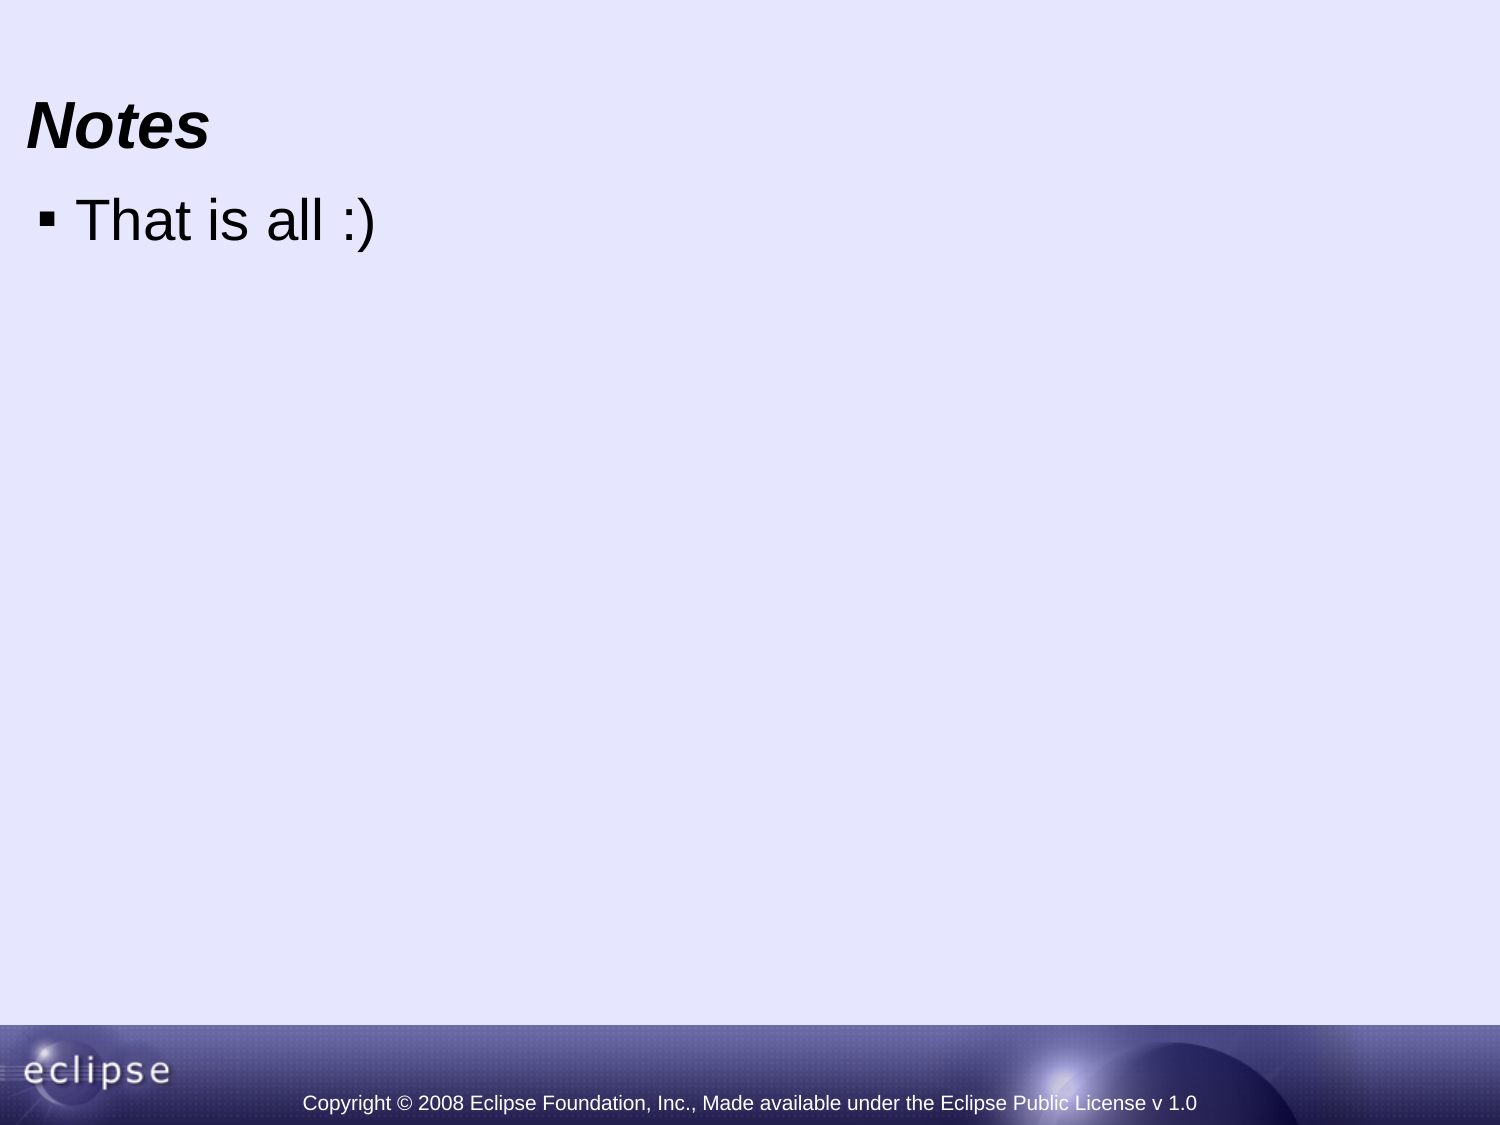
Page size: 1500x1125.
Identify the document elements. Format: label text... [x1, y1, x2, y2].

title Notes [26, 84, 1474, 172]
picture [0, 1025, 1500, 1125]
list That is all :) [37, 187, 1463, 1021]
